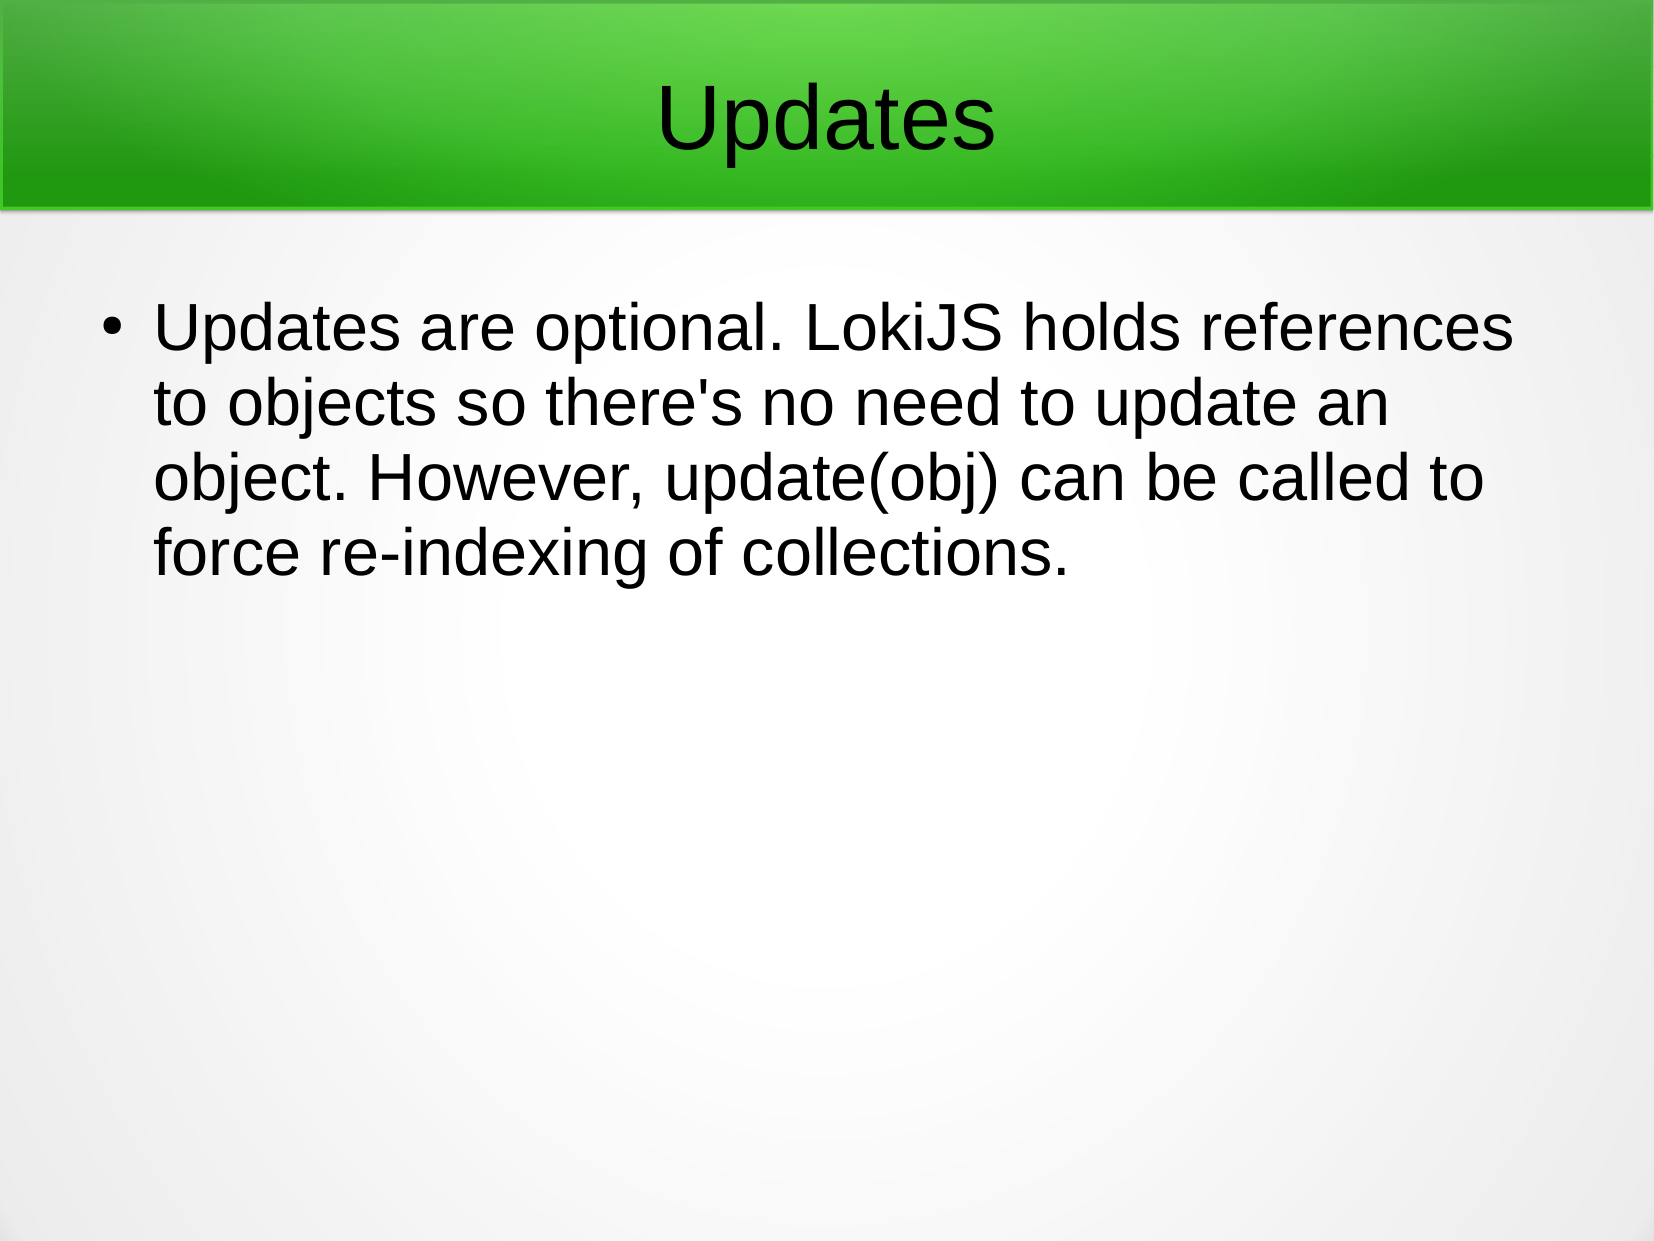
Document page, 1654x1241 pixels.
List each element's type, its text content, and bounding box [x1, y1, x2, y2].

list Updates are optional. LokiJS holds references to objects so there's no need to update an object. However, update(obj) can be called to force re-indexing of collections. [82, 290, 1571, 1010]
title Updates [82, 47, 1571, 189]
